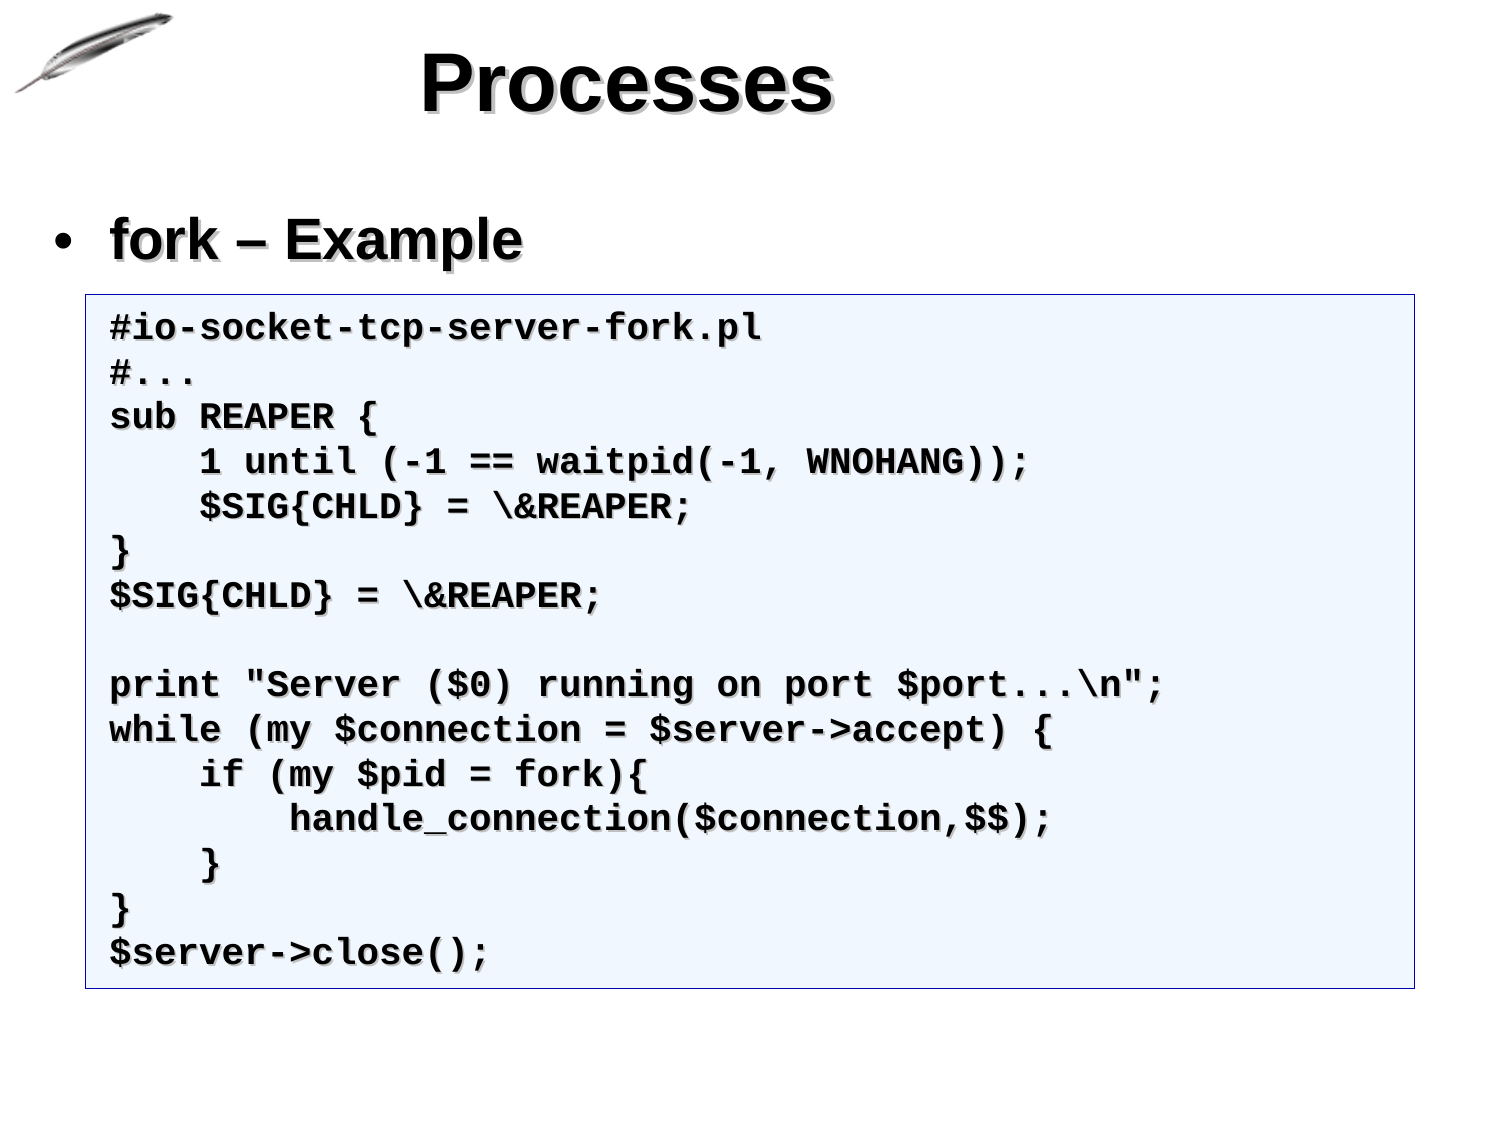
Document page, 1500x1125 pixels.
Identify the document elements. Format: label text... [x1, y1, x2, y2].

title Processes [419, 0, 1459, 176]
picture [11, 11, 179, 95]
list fork – Example [53, 207, 1447, 1084]
text_box #io-socket-tcp-server-fork.pl #... sub REAPER { 1 until (-1 == waitpid(-1, WNOHANG)); $SIG{CHLD} = \&REAPER; } $SIG{CHLD} = \&REAPER; print "Server ($0) running on port $port...\n"; while (my $connection = $server->accept) { if (my $pid = fork){ handle_connection($connection,$$); } } $server->close(); [85, 294, 1415, 988]
